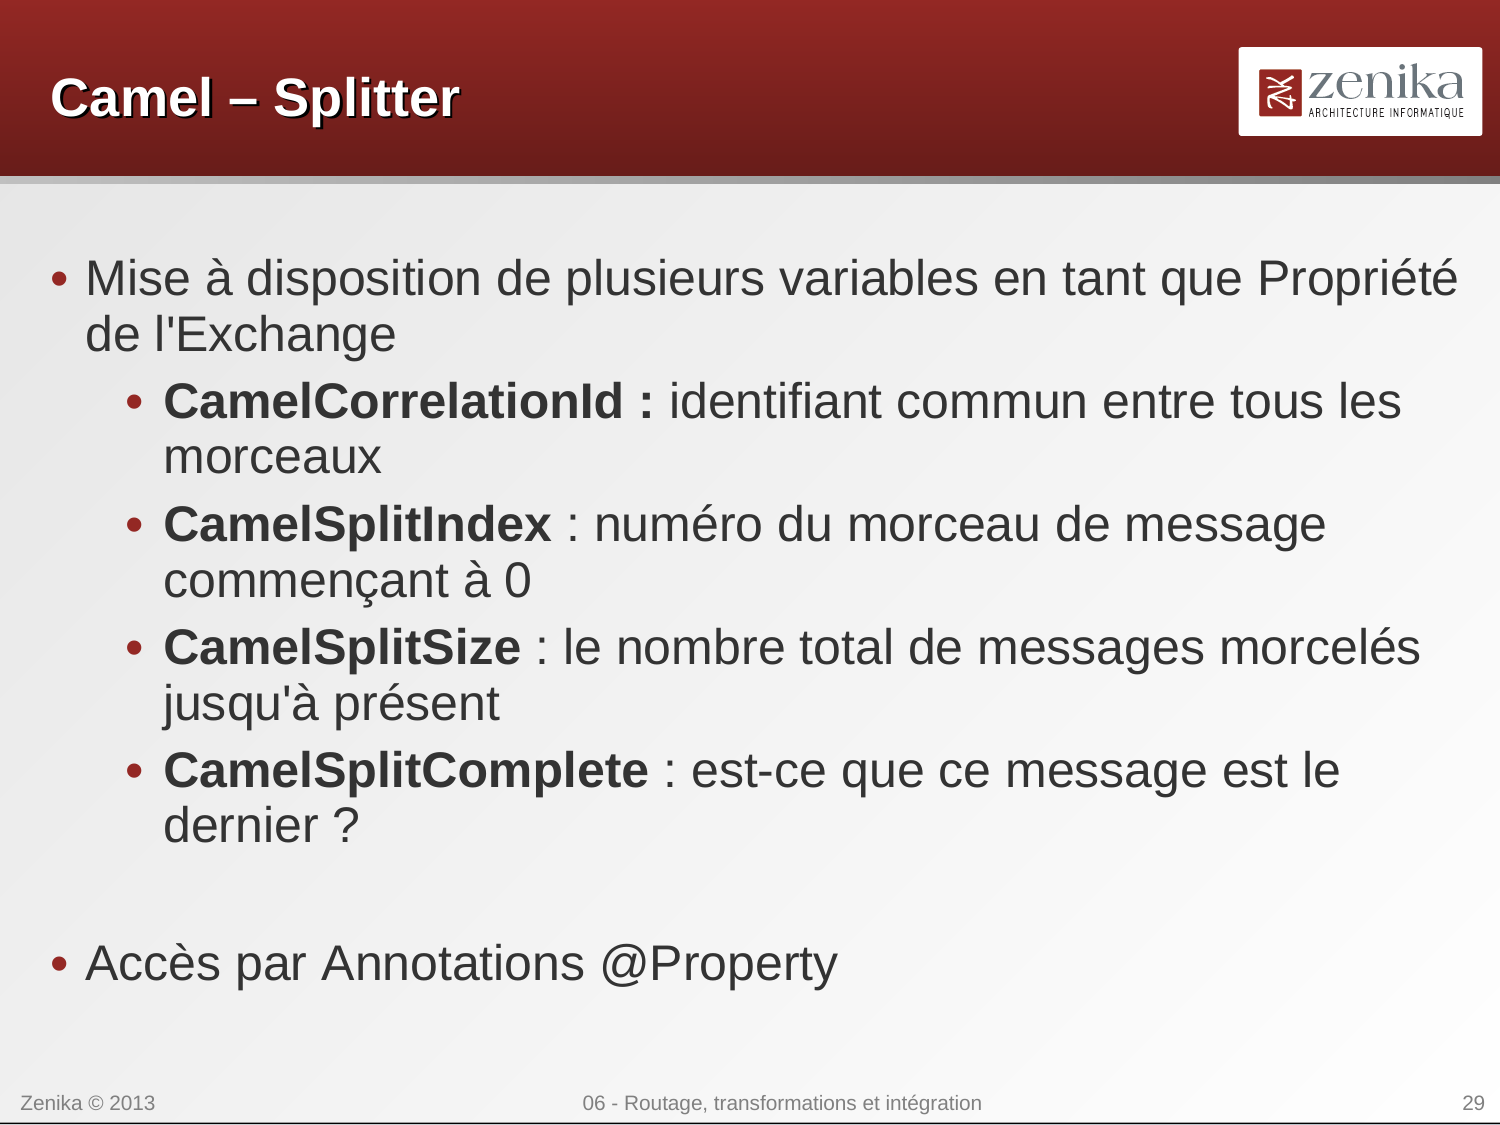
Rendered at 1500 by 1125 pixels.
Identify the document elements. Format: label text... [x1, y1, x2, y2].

picture [1257, 58, 1464, 125]
title Camel – Splitter [50, 22, 1206, 172]
list Mise à disposition de plusieurs variables en tant que Propriété de l'Exchange CamelCorrelationId : identifiant commun entre tous les morceaux CamelSplitIndex : numéro du morceau de message commençant à 0 CamelSplitSize : le nombre total de messages morcelés jusqu'à présent CamelSplitComplete : est-ce que ce message est le dernier ? Accès par Annotations @Property [50, 250, 1477, 1125]
